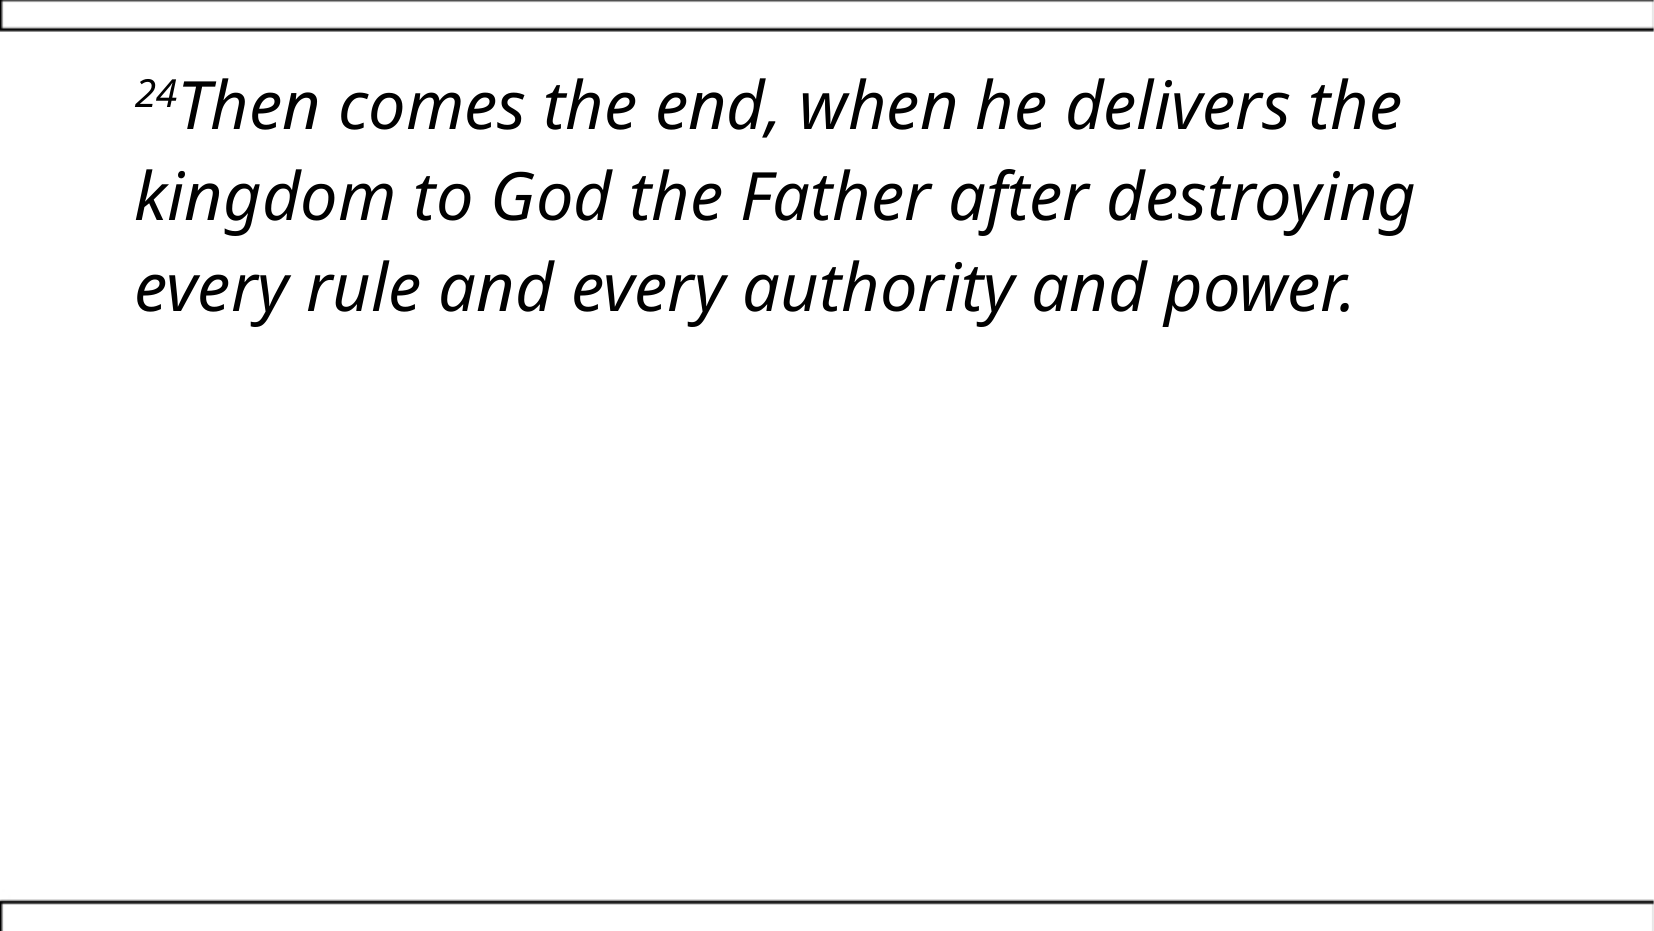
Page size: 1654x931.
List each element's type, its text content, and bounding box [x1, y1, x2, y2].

text_box 24Then comes the end, when he delivers the kingdom to God the Father after destroying every rule and every authority and power. [120, 51, 1561, 346]
picture [0, 0, 1654, 931]
